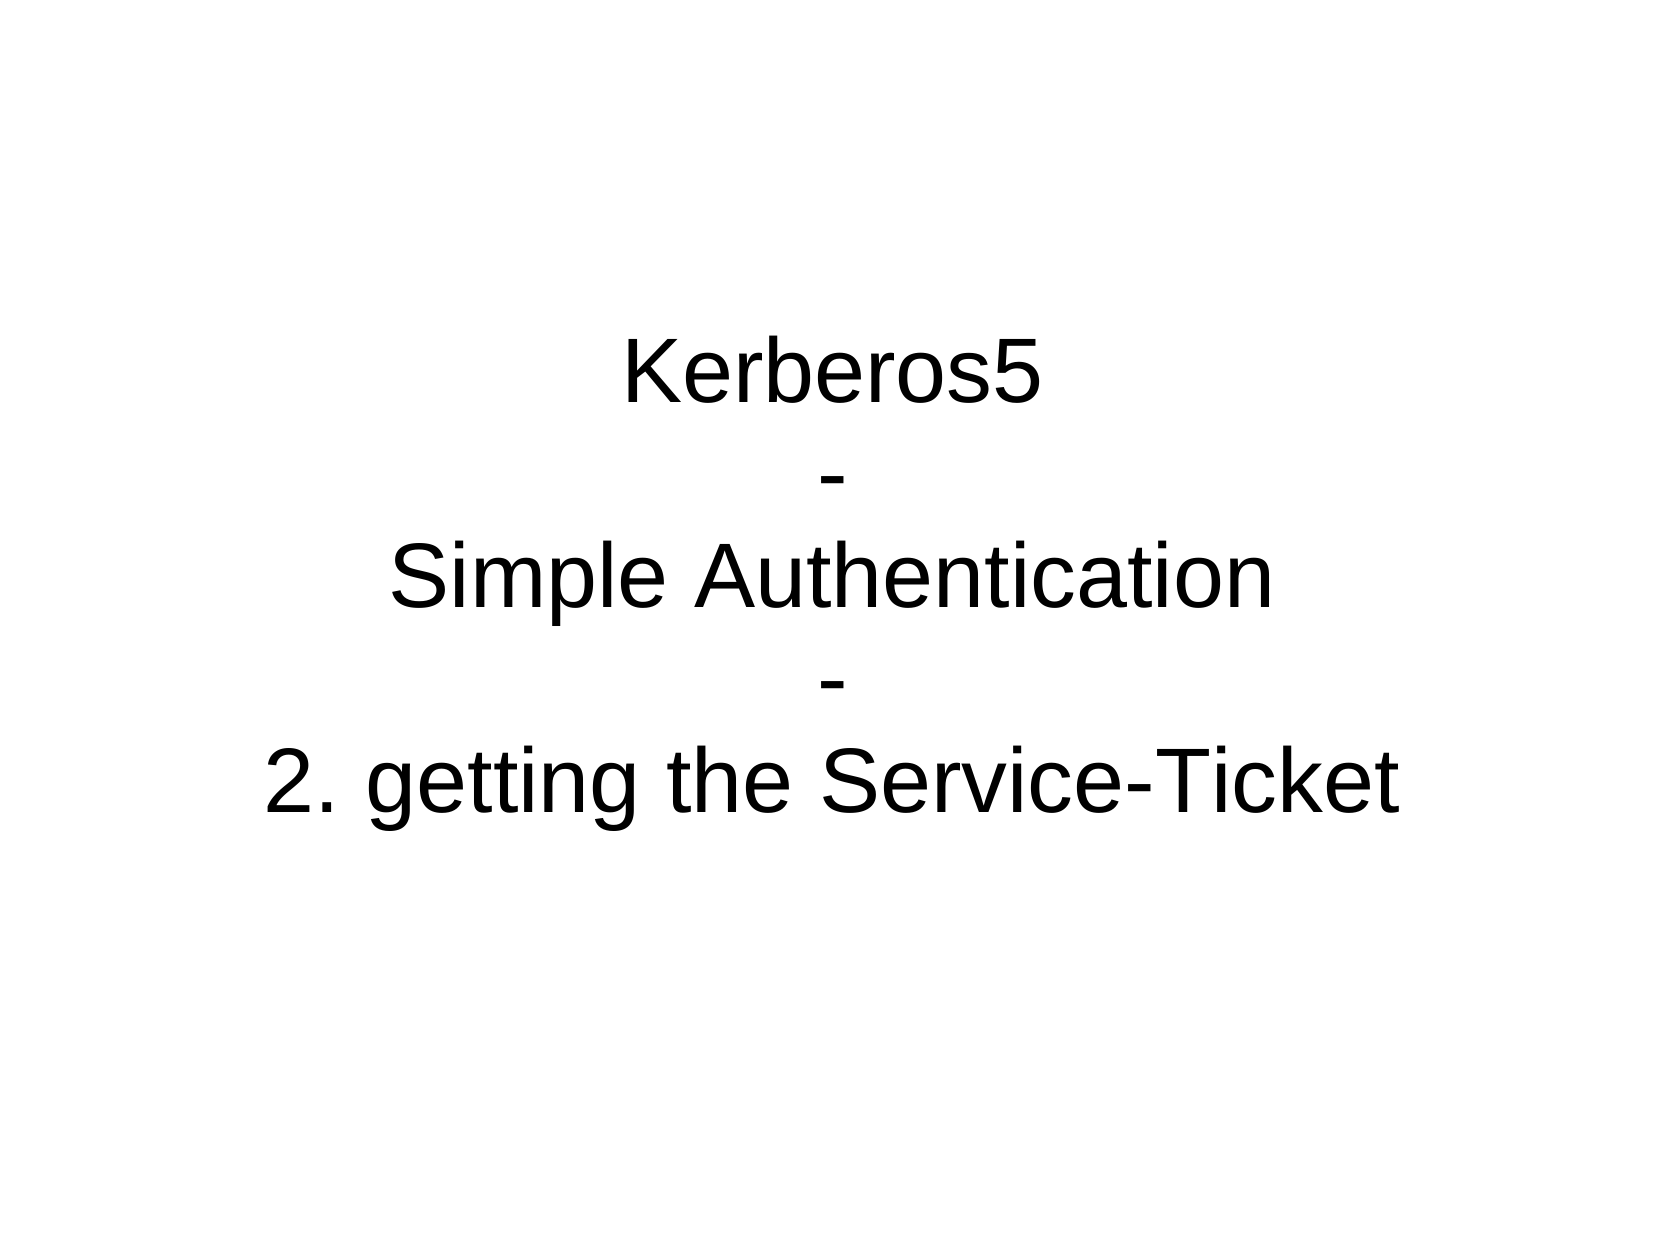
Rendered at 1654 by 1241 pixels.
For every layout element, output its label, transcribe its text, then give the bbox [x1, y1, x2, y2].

title Kerberos5 - Simple Authentication - 2. getting the Service-Ticket [88, 319, 1577, 832]
